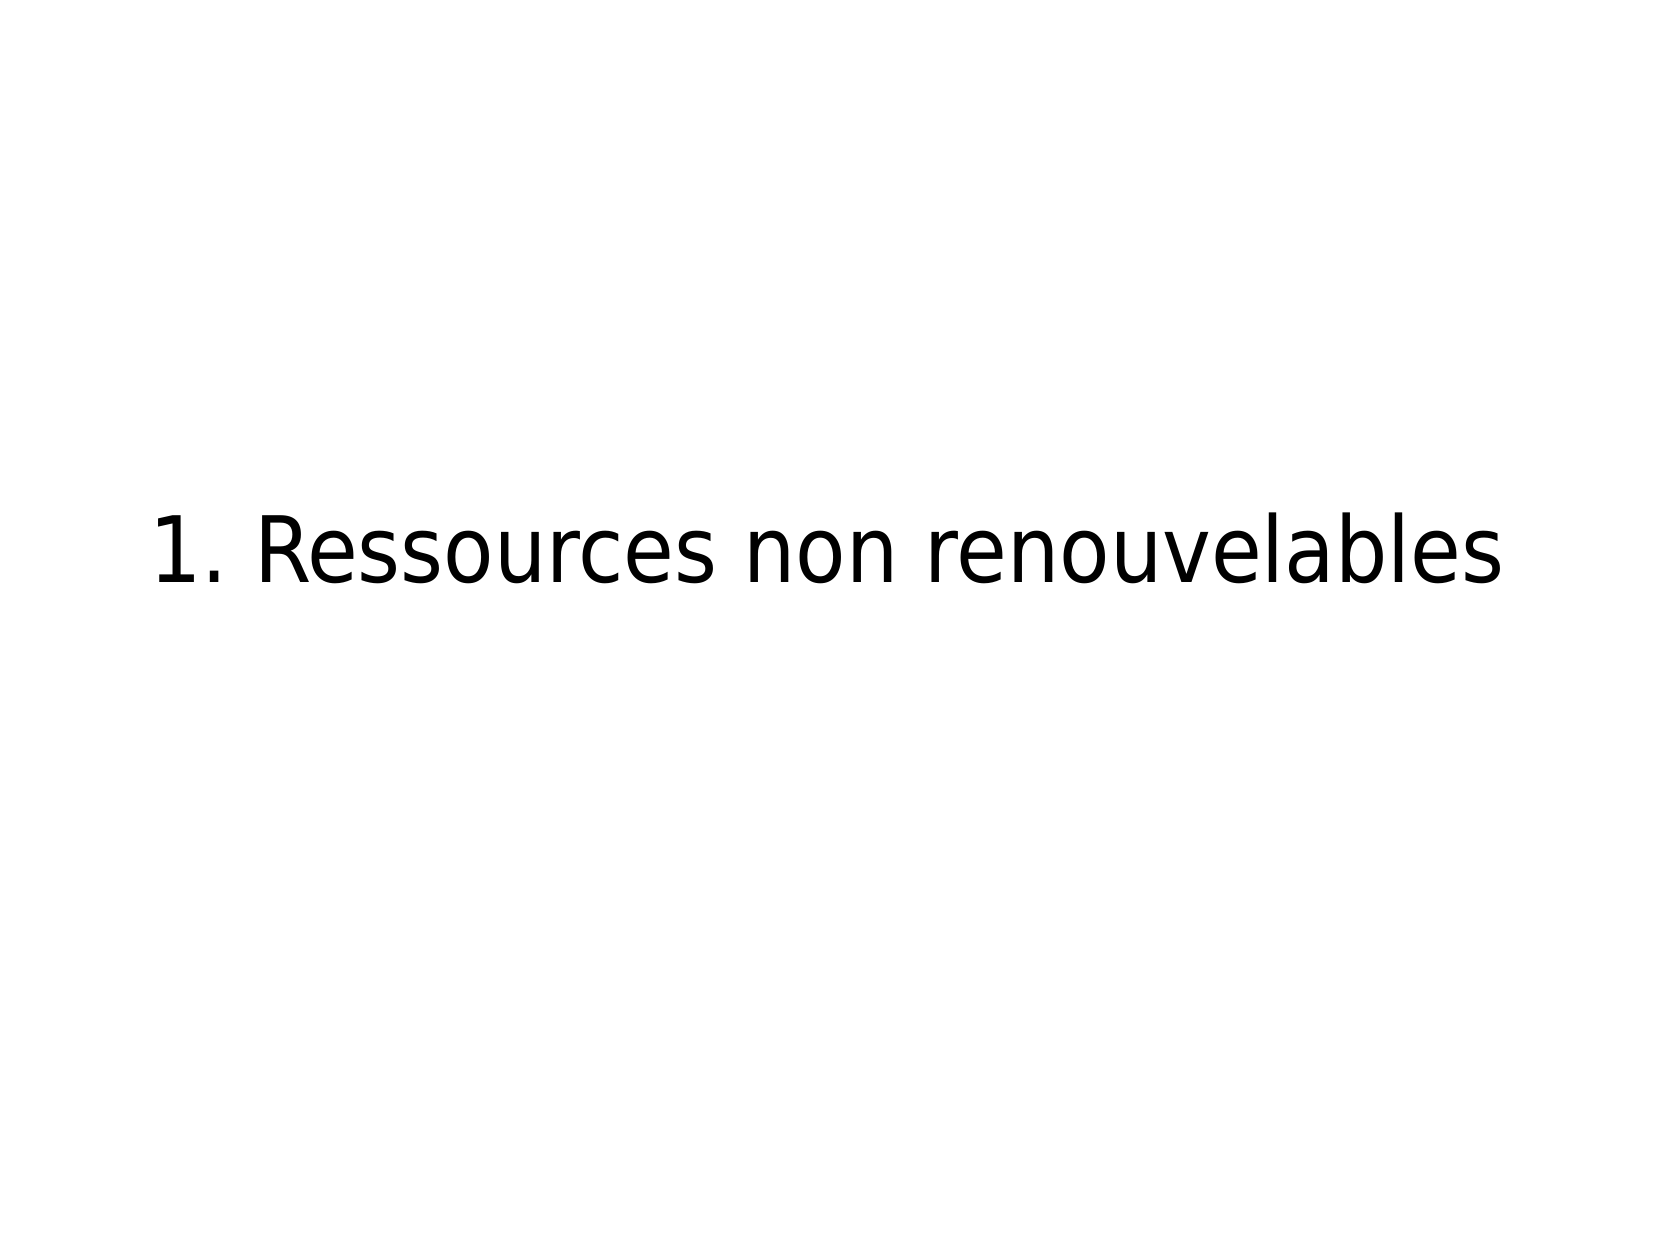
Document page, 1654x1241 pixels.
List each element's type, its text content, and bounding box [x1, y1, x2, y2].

title 1. Ressources non renouvelables [42, 450, 1614, 652]
